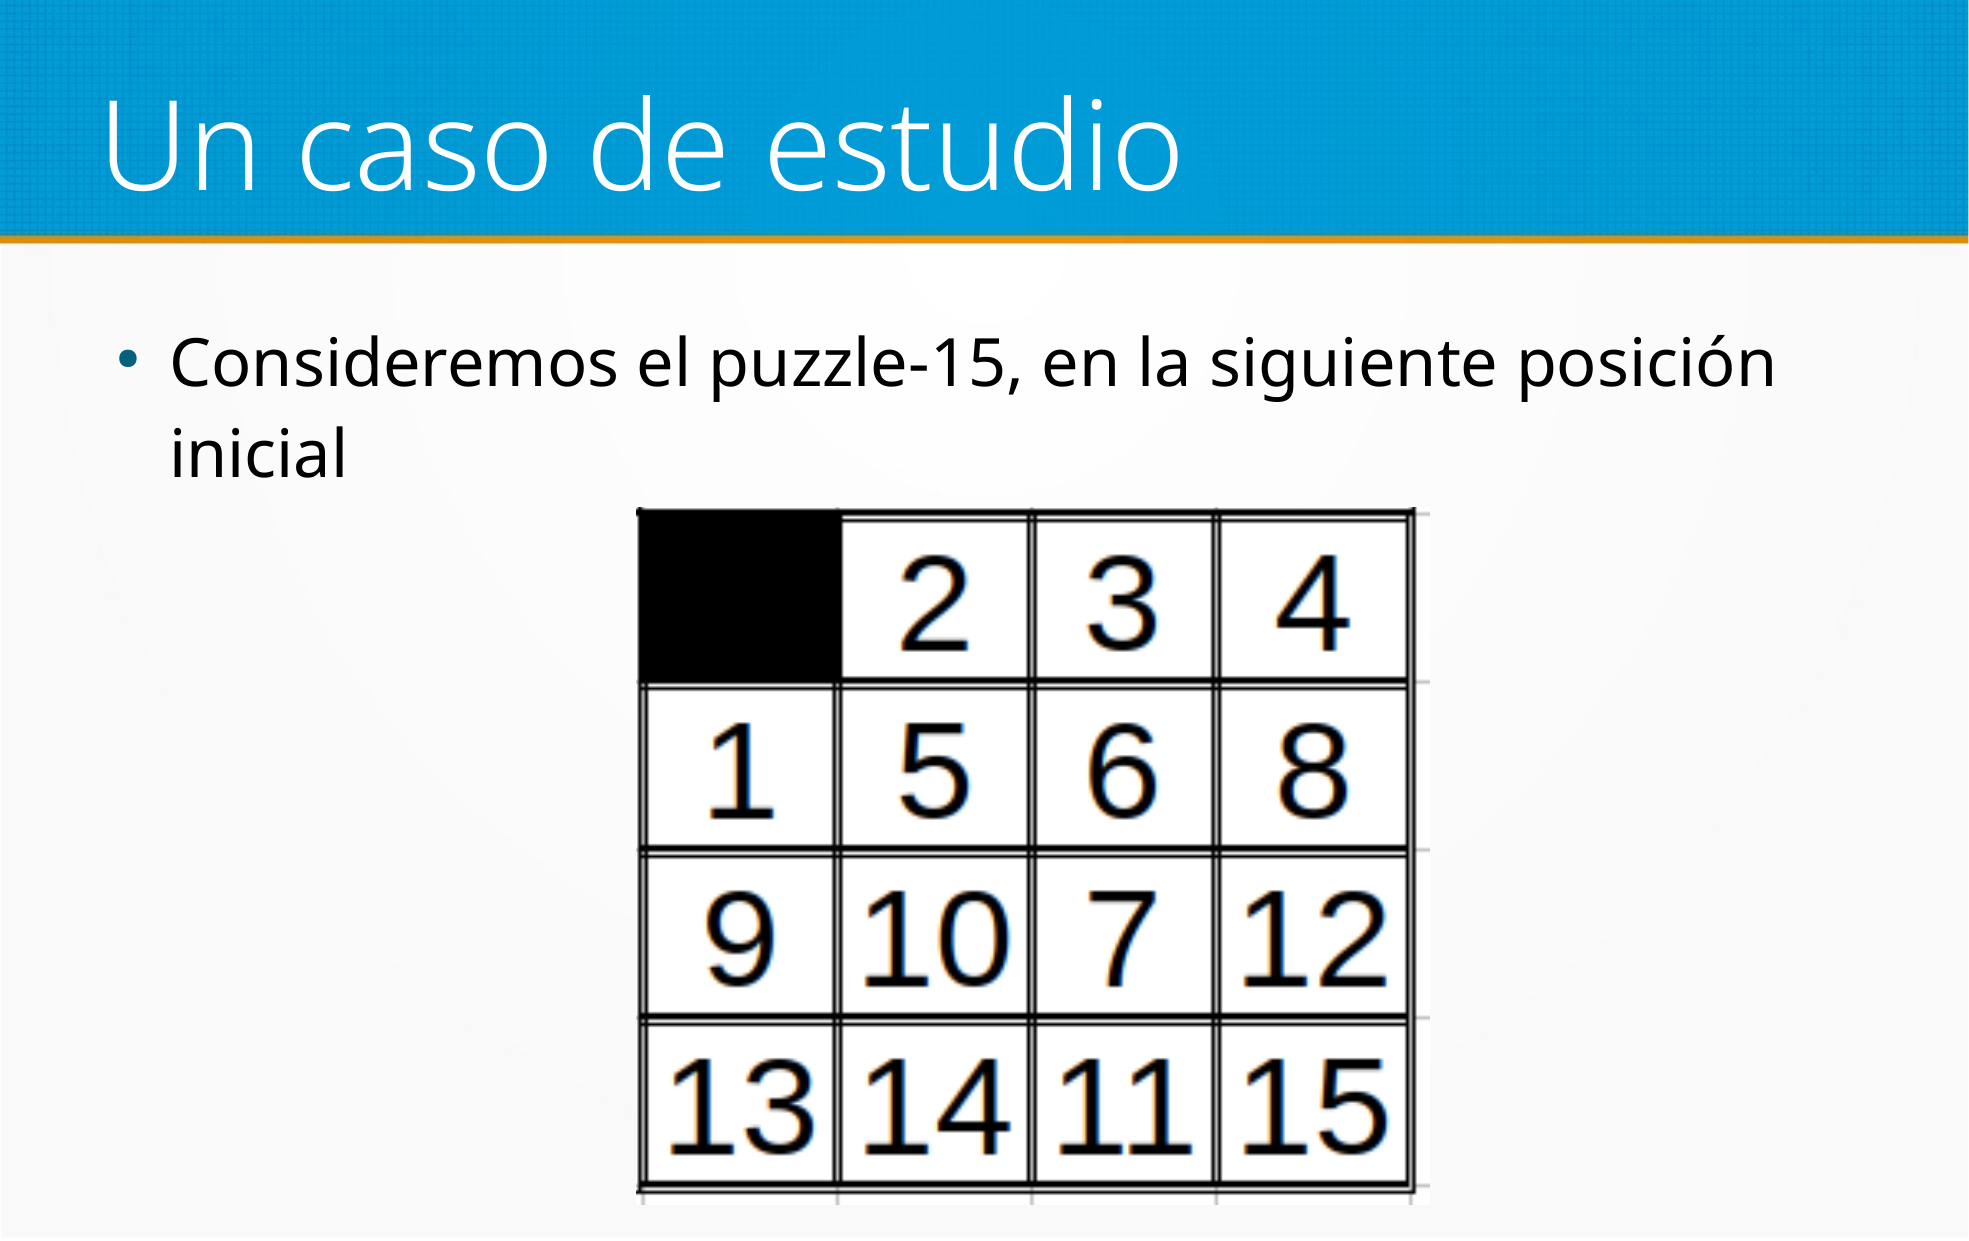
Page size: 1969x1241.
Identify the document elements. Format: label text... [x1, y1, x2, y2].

list Consideremos el puzzle-15, en la siguiente posición inicial [98, 315, 1861, 1081]
picture [0, 233, 1969, 1241]
title Un caso de estudio [98, 19, 1870, 227]
